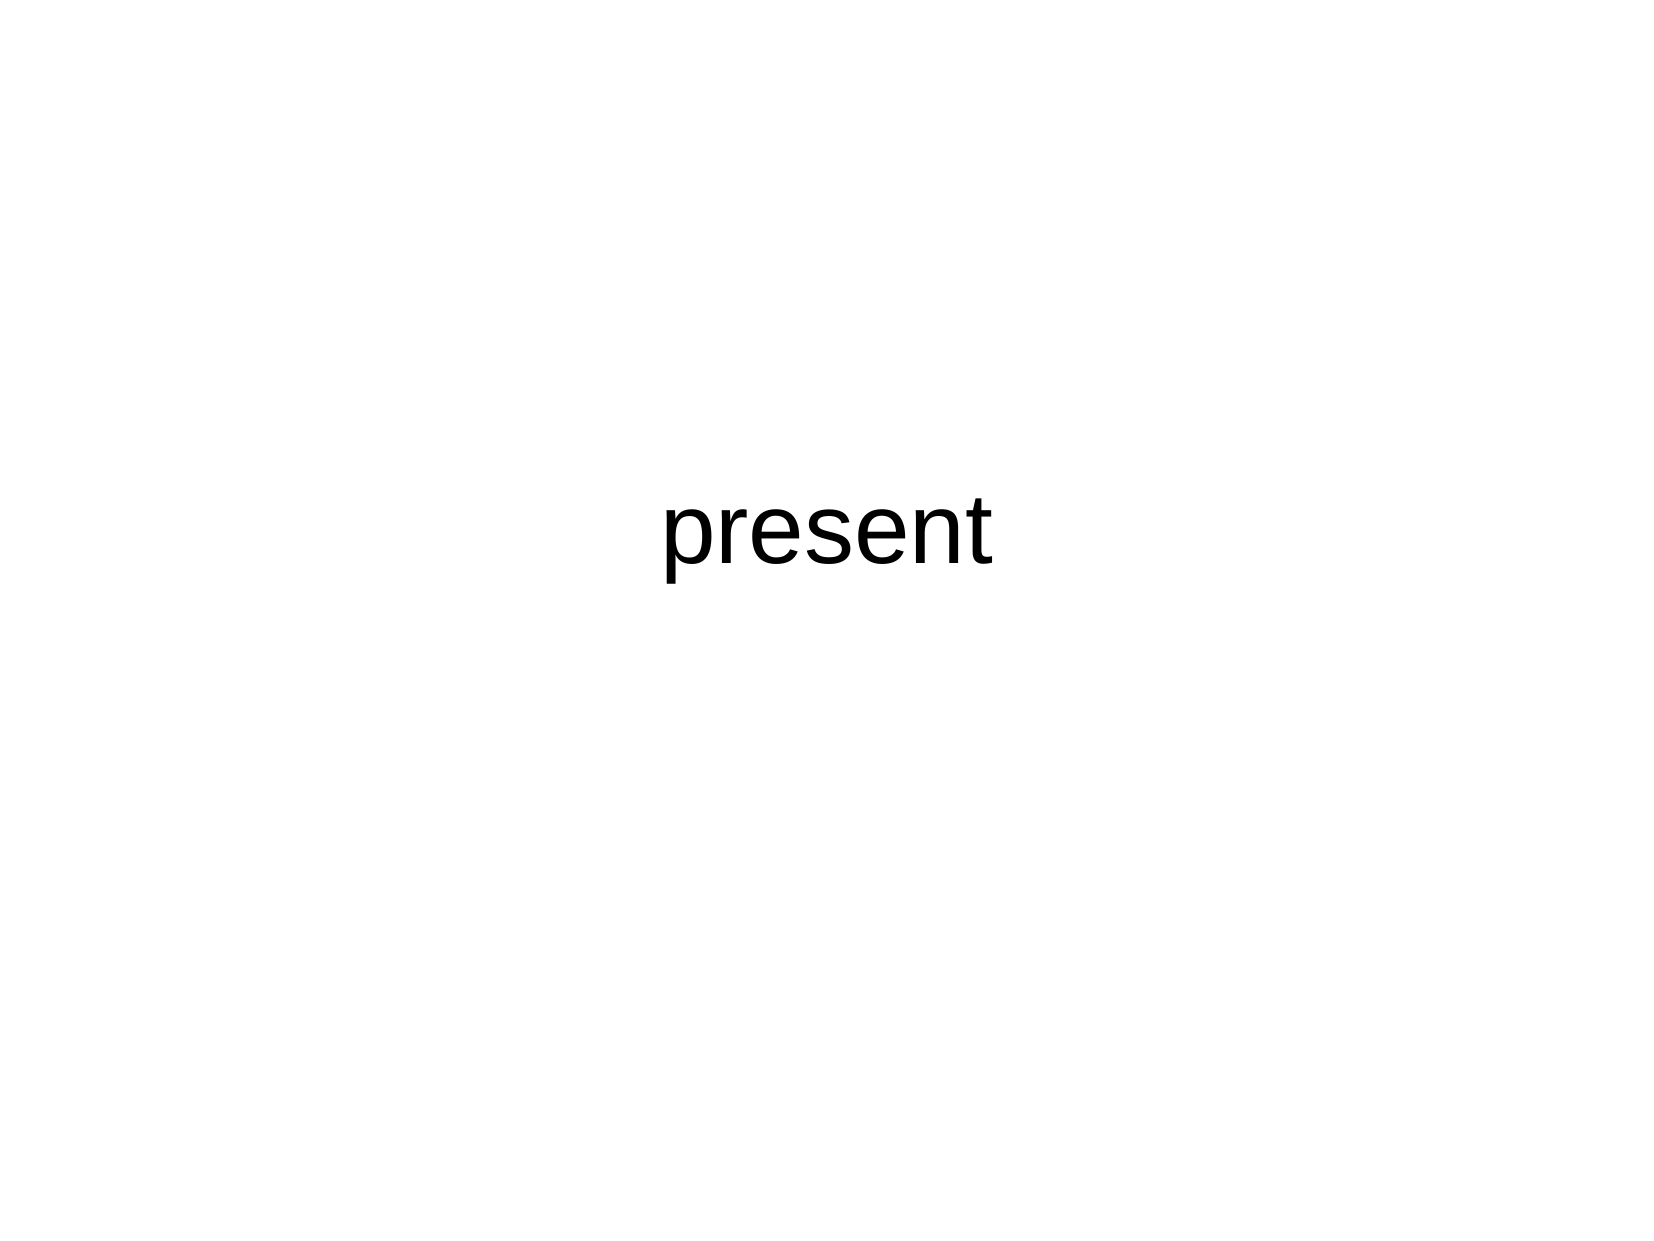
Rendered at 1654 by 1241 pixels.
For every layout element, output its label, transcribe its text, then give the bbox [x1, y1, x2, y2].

subtitle present [82, 49, 1571, 1010]
